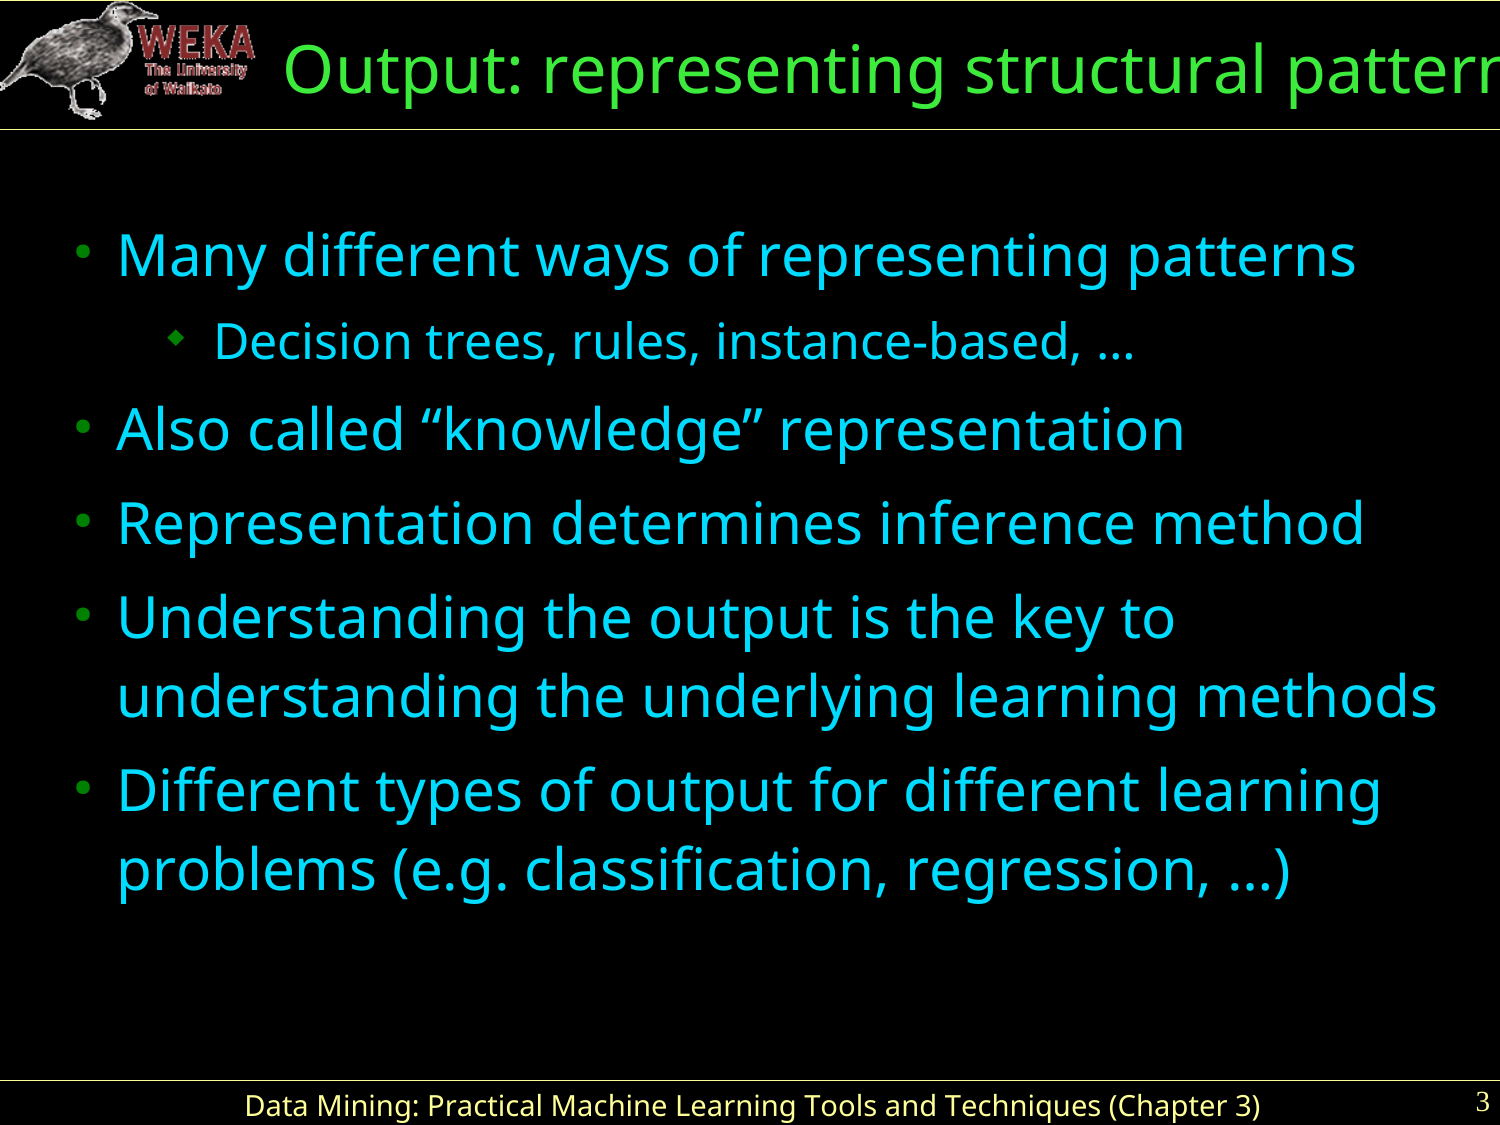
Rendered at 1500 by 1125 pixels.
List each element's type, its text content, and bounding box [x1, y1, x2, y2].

title Output: representing structural patterns [268, 0, 1500, 148]
picture [0, 1, 266, 129]
text_box Many different ways of representing patterns Decision trees, rules, instance-based, … Also called “knowledge” representation Representation determines inference method Understanding the output is the key to understanding the underlying learning methods Different types of output for different learning problems (e.g. classification, regression, …) [59, 206, 1477, 882]
